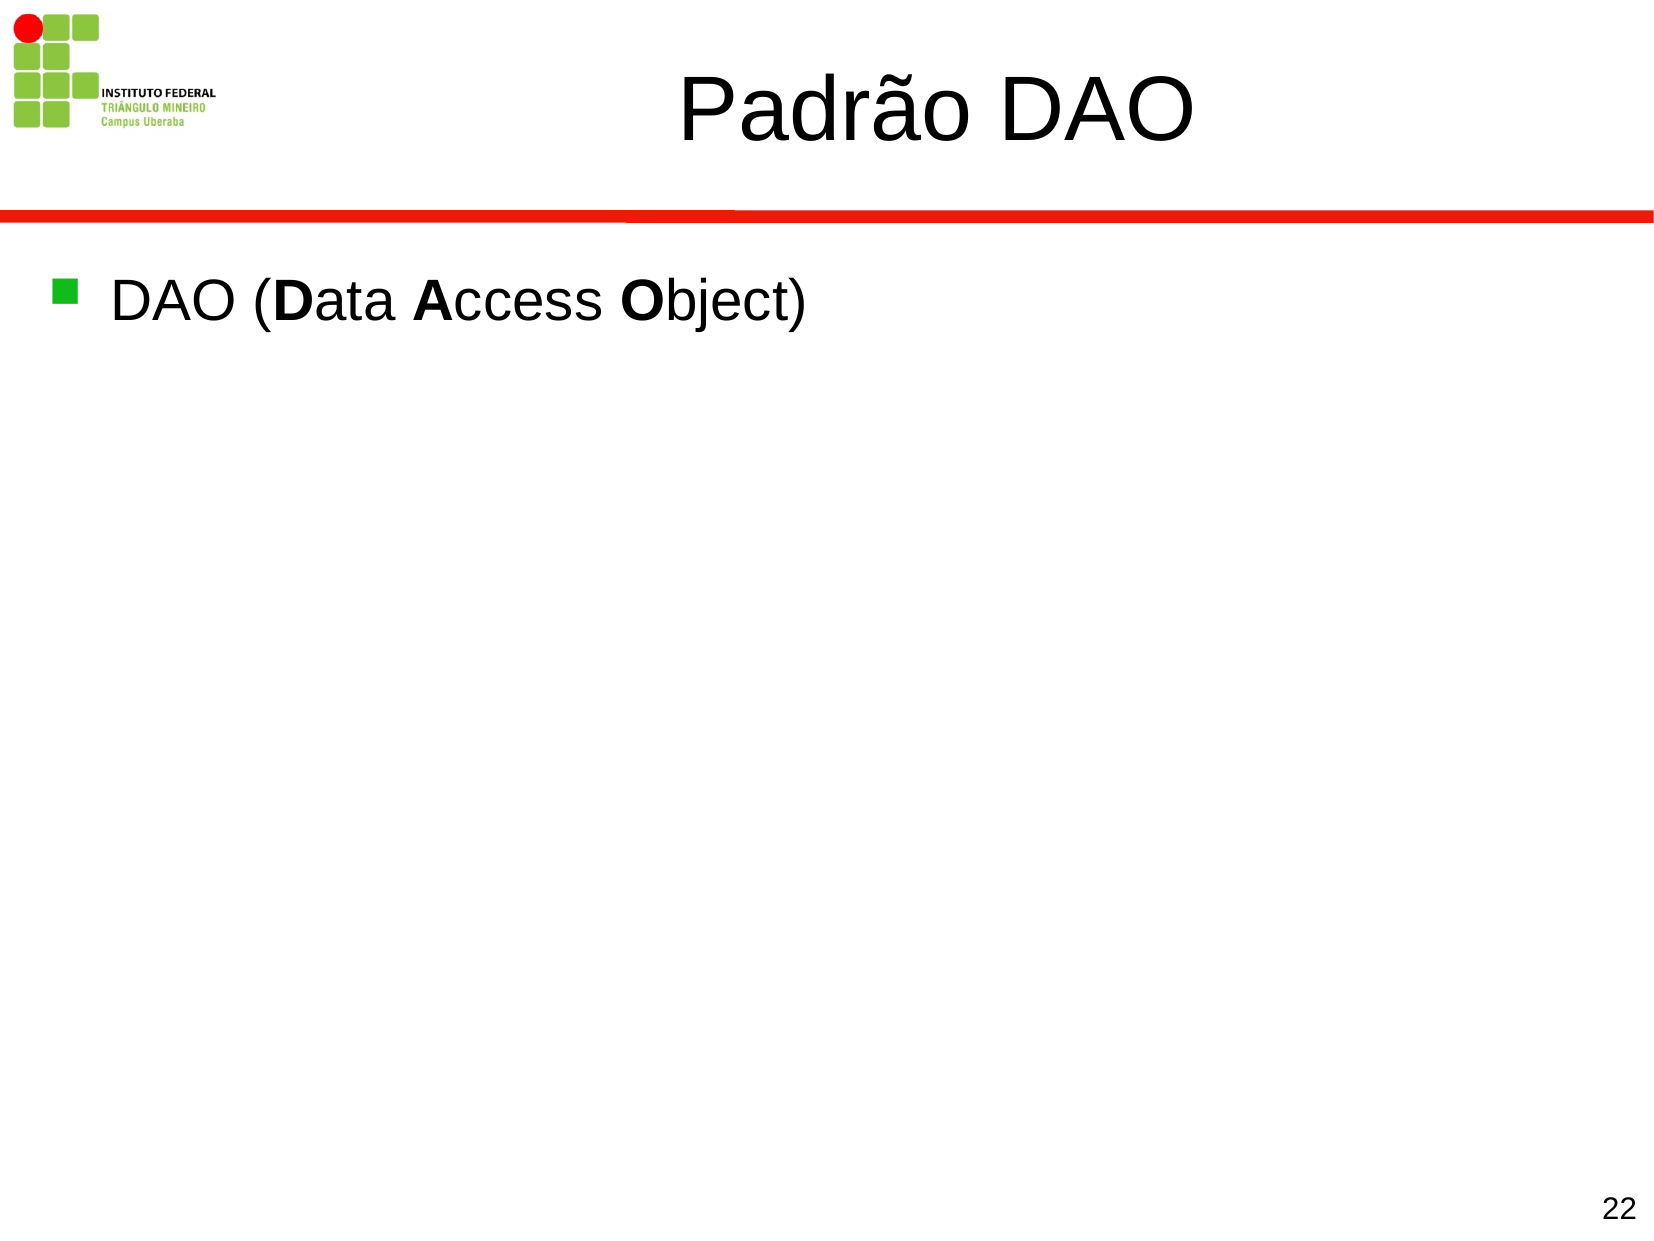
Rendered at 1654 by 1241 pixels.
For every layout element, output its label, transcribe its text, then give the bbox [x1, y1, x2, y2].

text_box Padrão DAO [253, 0, 1622, 207]
text_box <number> [1185, 1179, 1654, 1220]
text_box DAO (Data Access Object) [32, 253, 1654, 1224]
picture [0, 2, 228, 139]
